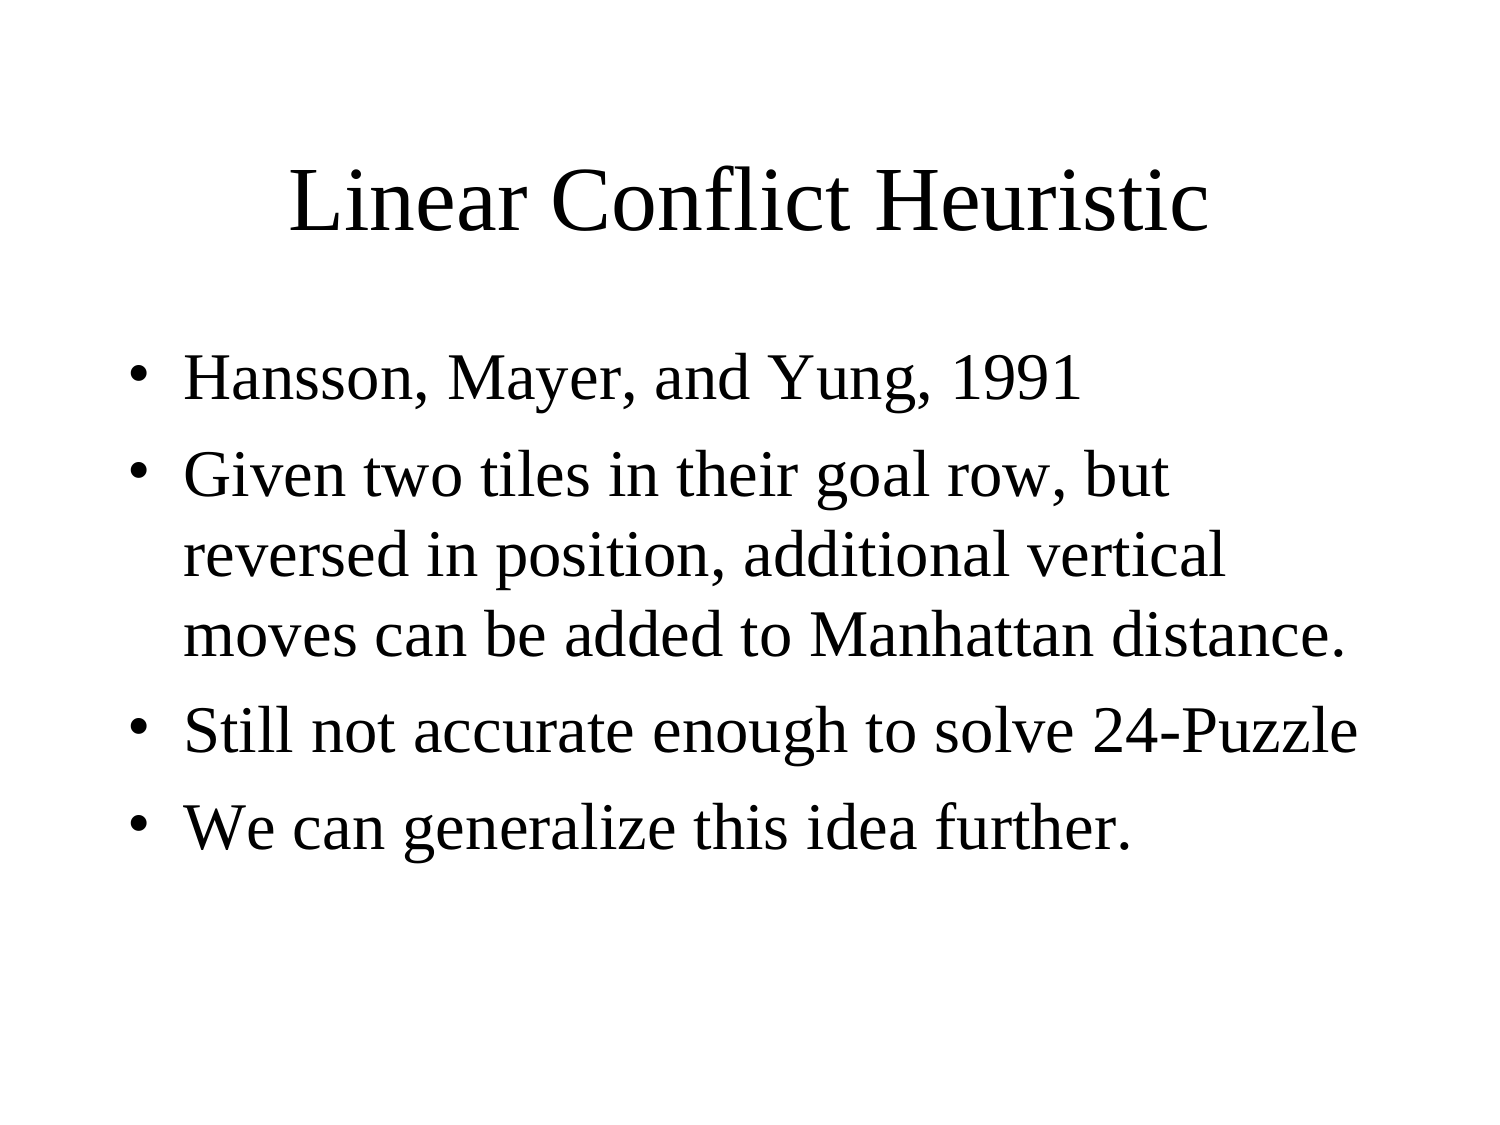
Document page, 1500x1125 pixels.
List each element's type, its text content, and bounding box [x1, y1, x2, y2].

title Linear Conflict Heuristic [112, 99, 1388, 288]
list Hansson, Mayer, and Yung, 1991 Given two tiles in their goal row, but reversed in position, additional vertical moves can be added to Manhattan distance. Still not accurate enough to solve 24-Puzzle We can generalize this idea further. [112, 324, 1388, 1000]
